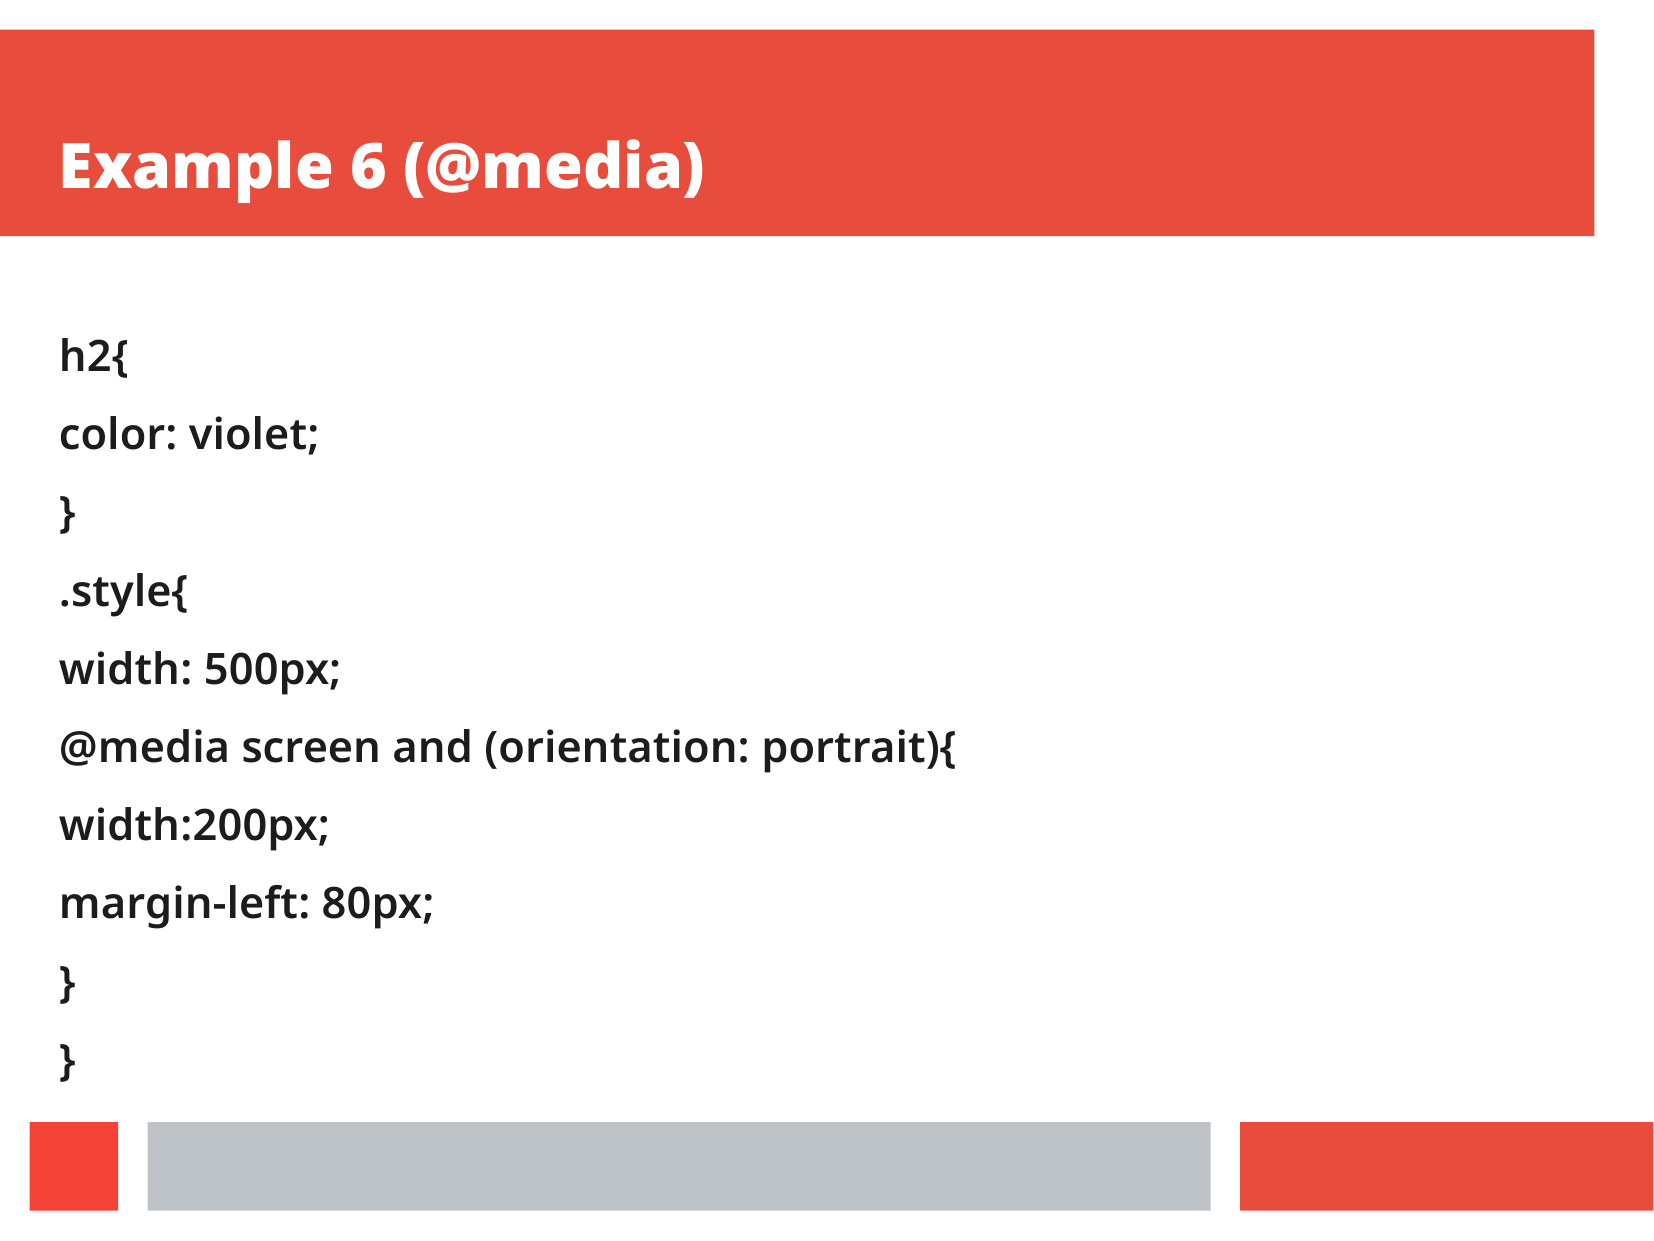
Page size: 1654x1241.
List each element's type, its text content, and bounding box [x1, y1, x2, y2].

list h2{ color: violet; } .style{ width: 500px; @media screen and (orientation: portrait){ width:200px; margin-left: 80px; } } [59, 324, 1565, 1093]
title Example 6 (@media) [59, 59, 1595, 207]
